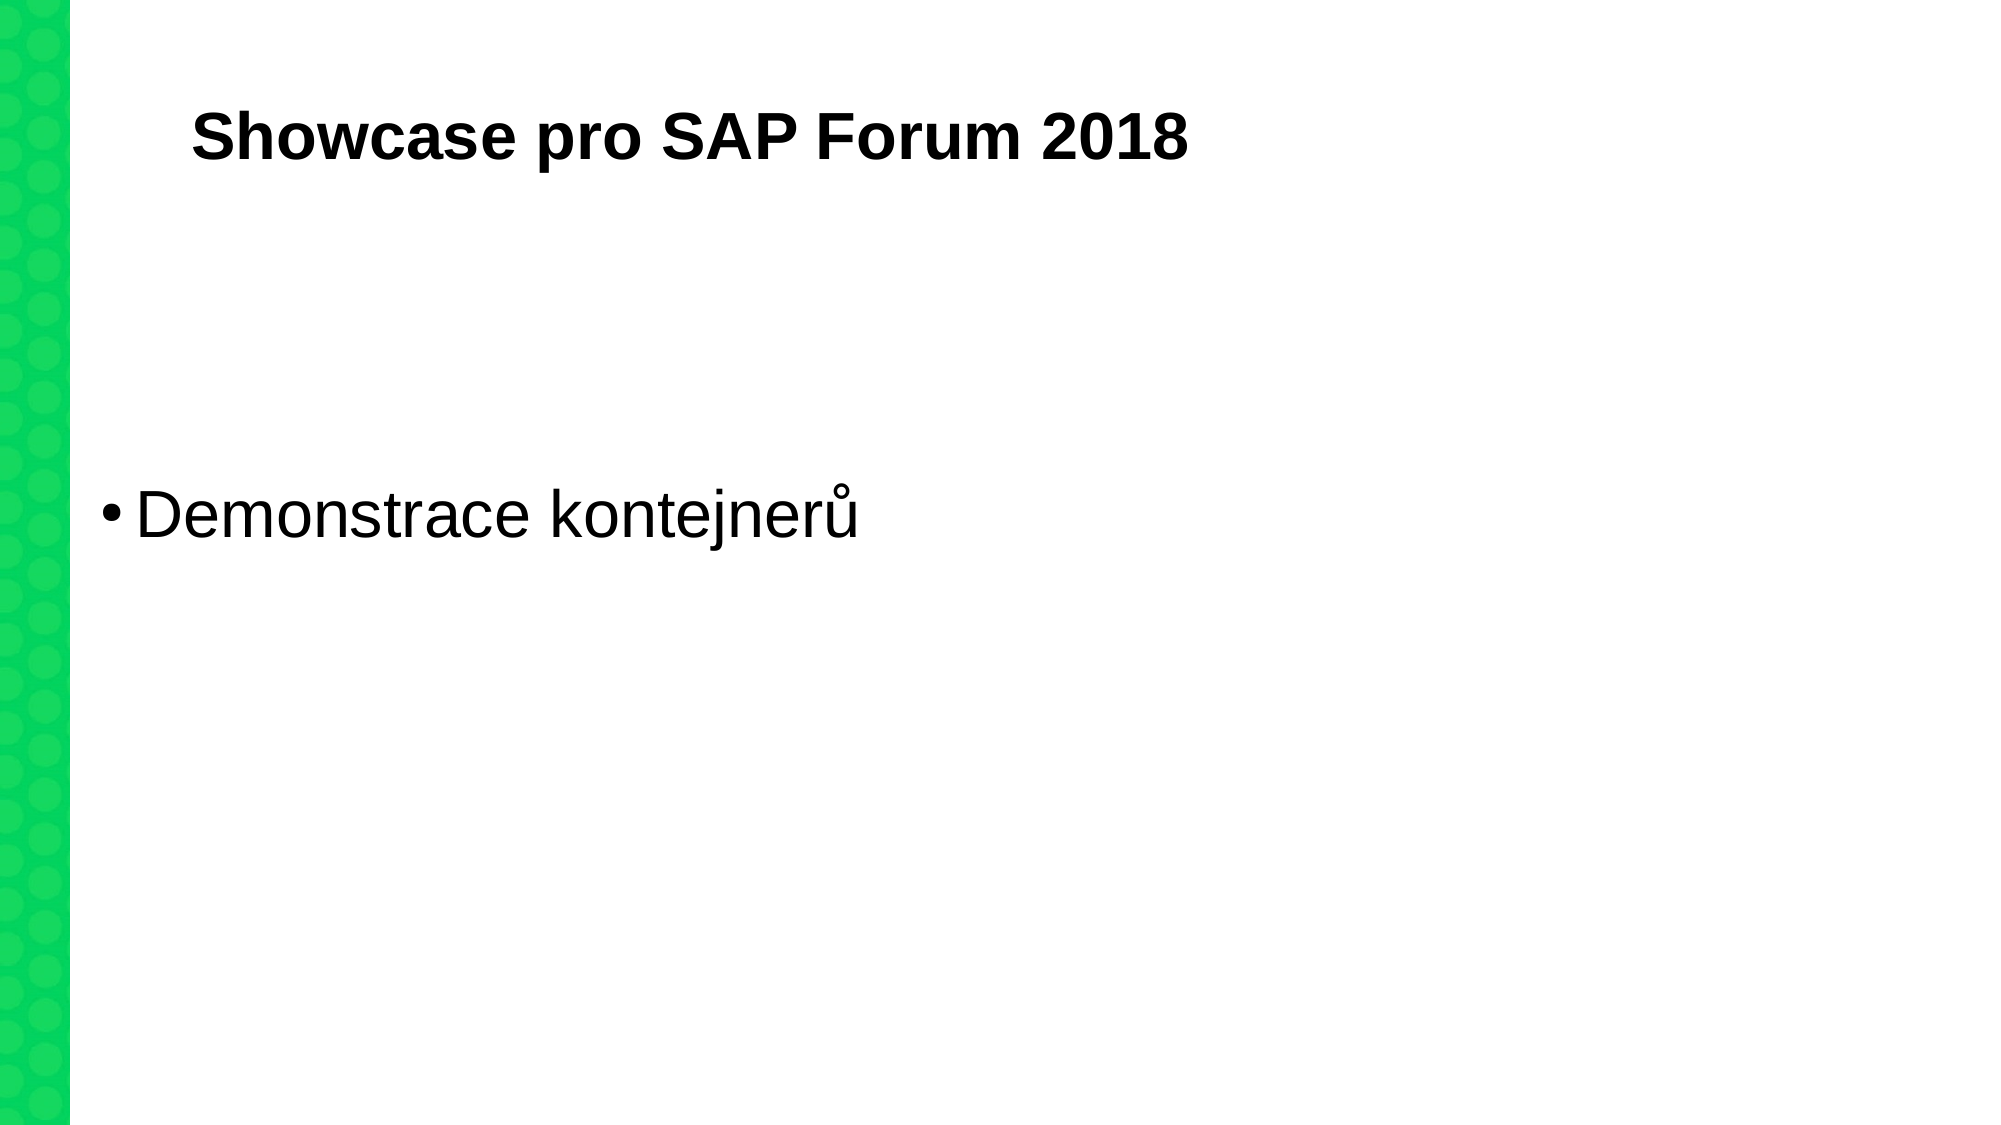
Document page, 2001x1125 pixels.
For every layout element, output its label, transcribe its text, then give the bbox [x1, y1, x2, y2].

picture [0, 0, 81, 1125]
title Showcase pro SAP Forum 2018 [191, 90, 1863, 184]
subtitle Demonstrace kontejnerů [99, 263, 1900, 916]
